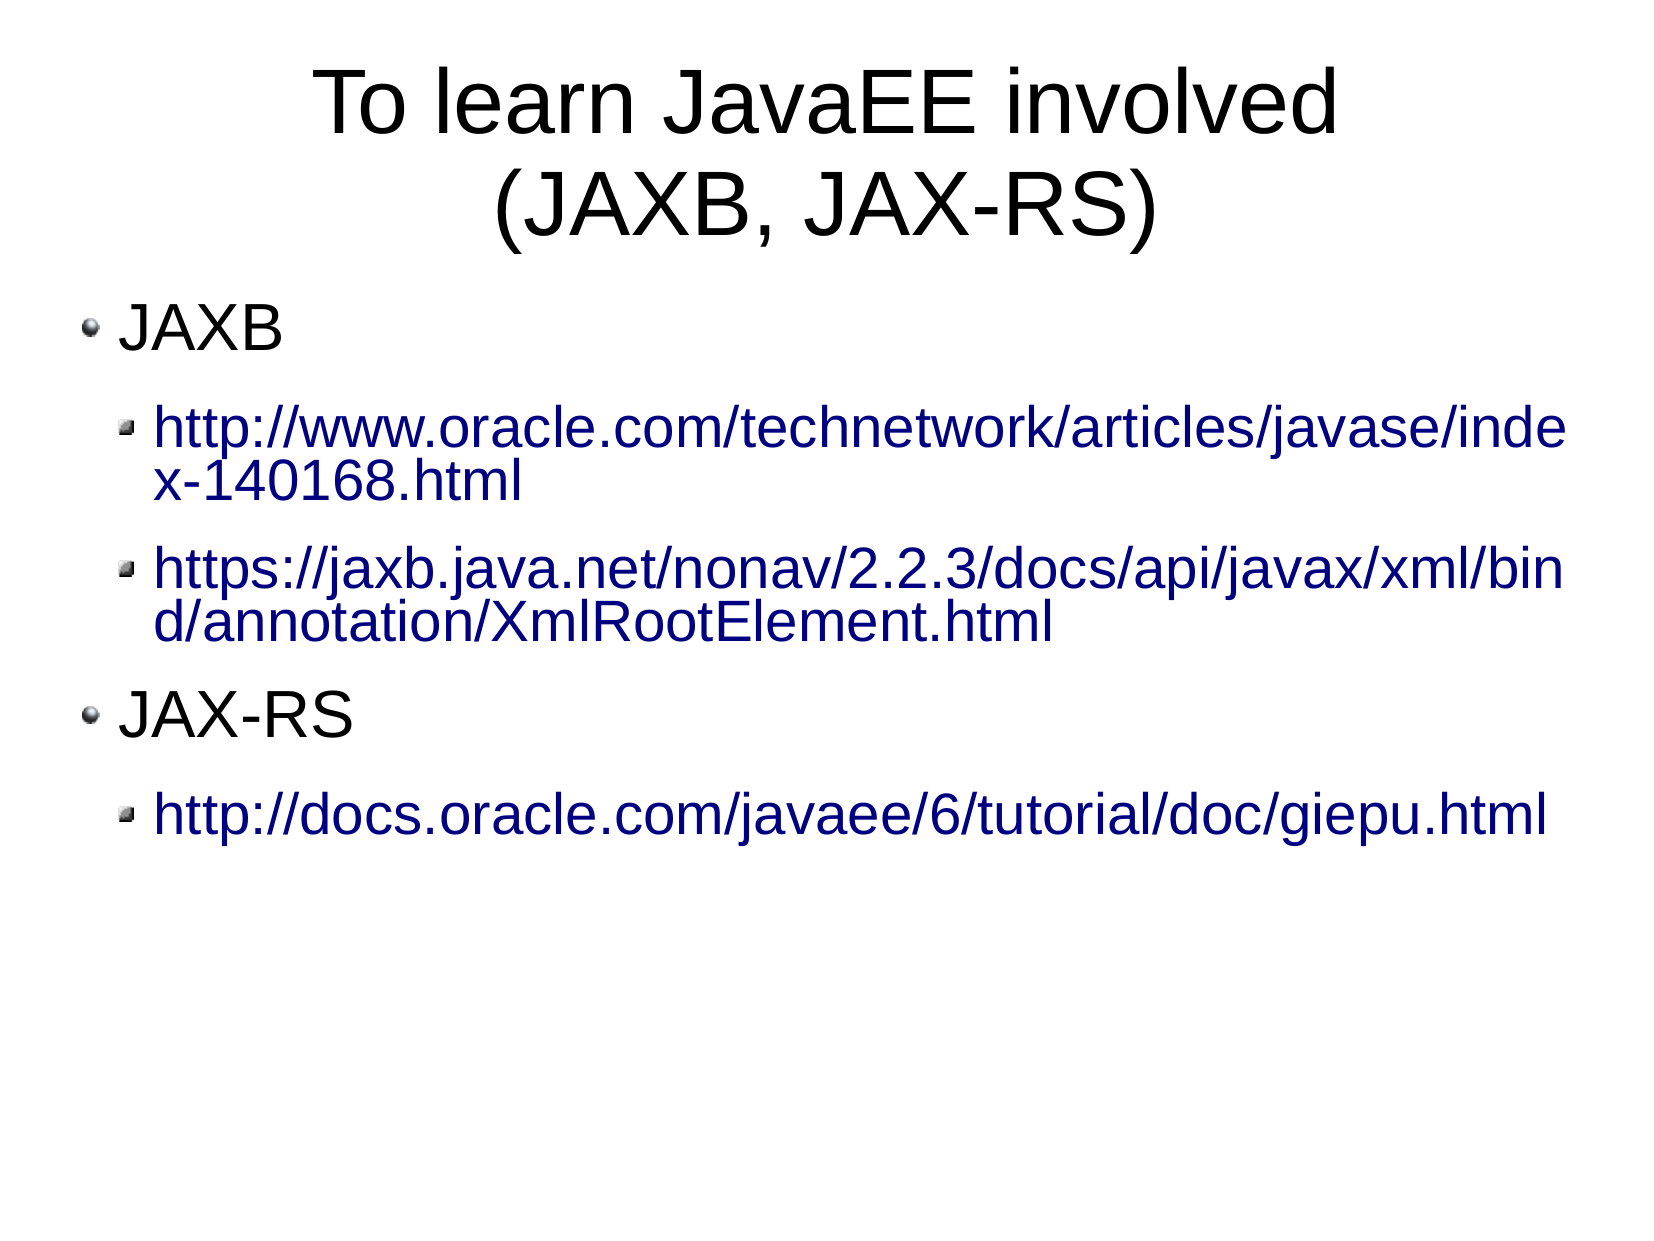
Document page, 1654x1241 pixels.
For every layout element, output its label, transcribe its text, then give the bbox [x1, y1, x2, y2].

list JAXB http://www.oracle.com/technetwork/articles/javase/index-140168.html https://jaxb.java.net/nonav/2.2.3/docs/api/javax/xml/bind/annotation/XmlRootElement.html JAX-RS http://docs.oracle.com/javaee/6/tutorial/doc/giepu.html [82, 290, 1571, 1010]
title To learn JavaEE involved (JAXB, JAX-RS) [82, 49, 1571, 257]
